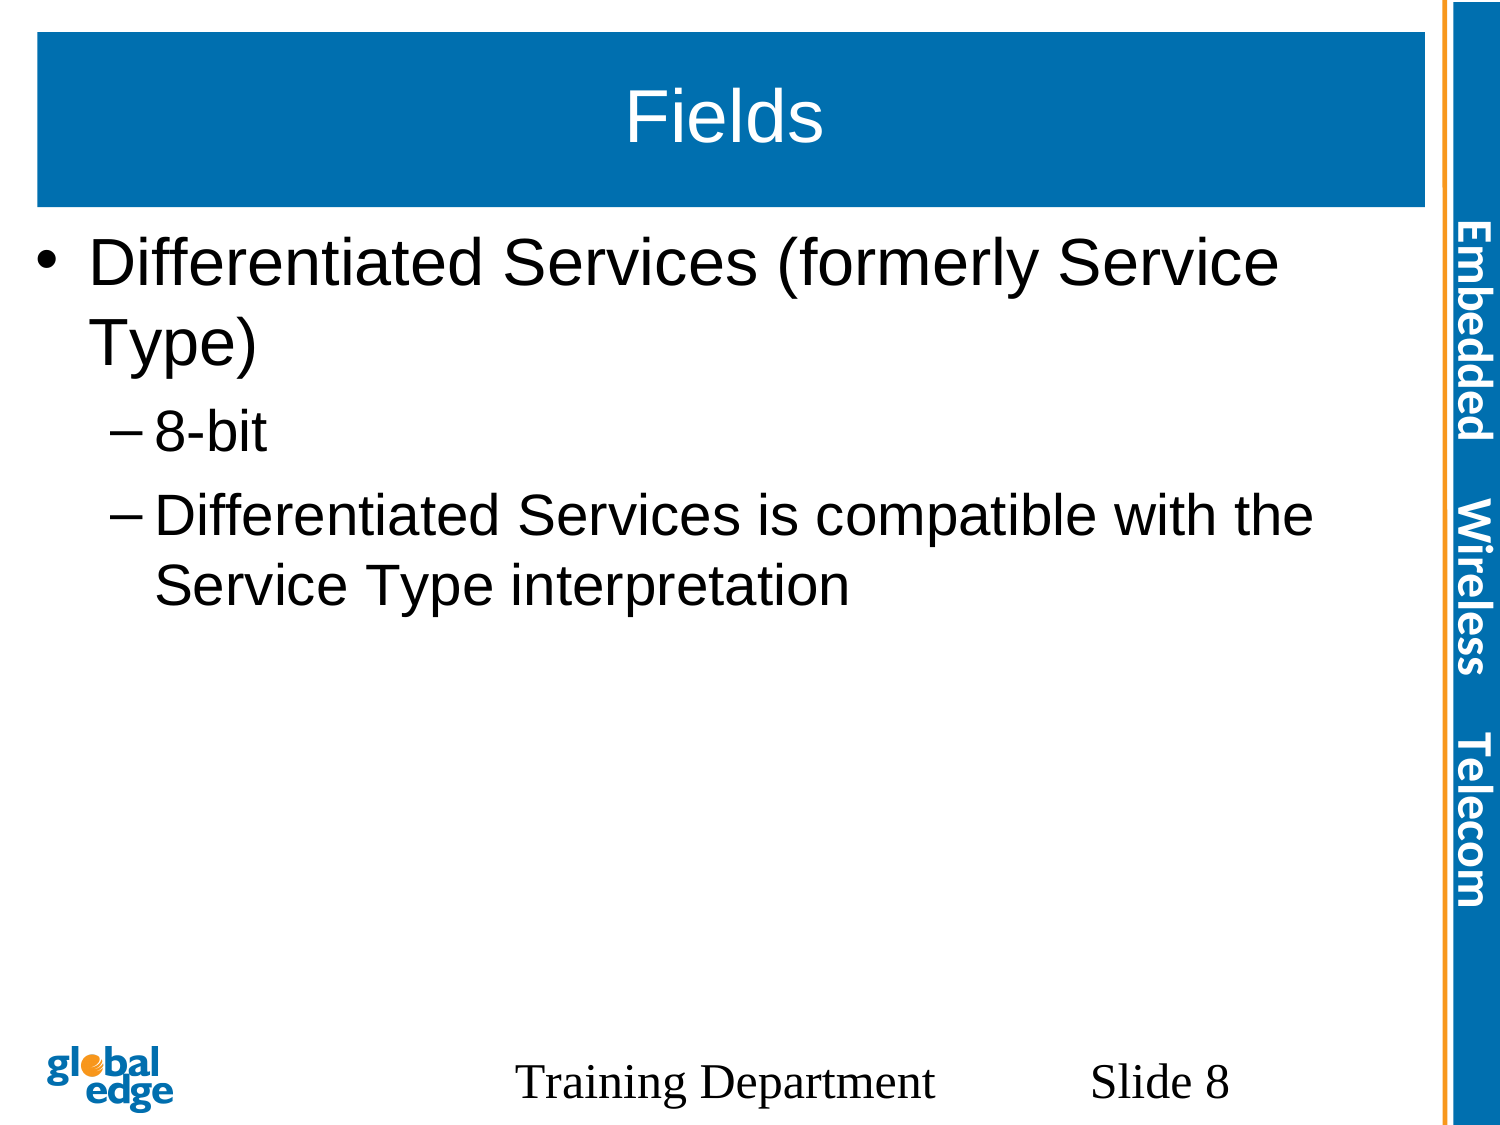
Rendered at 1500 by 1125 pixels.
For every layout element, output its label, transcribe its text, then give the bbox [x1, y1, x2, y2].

title Fields [88, 64, 1361, 162]
picture [34, 1034, 185, 1125]
list Differentiated Services (formerly Service Type)‏ 8-bit Differentiated Services is compatible with the Service Type interpretation [35, 218, 1412, 1038]
